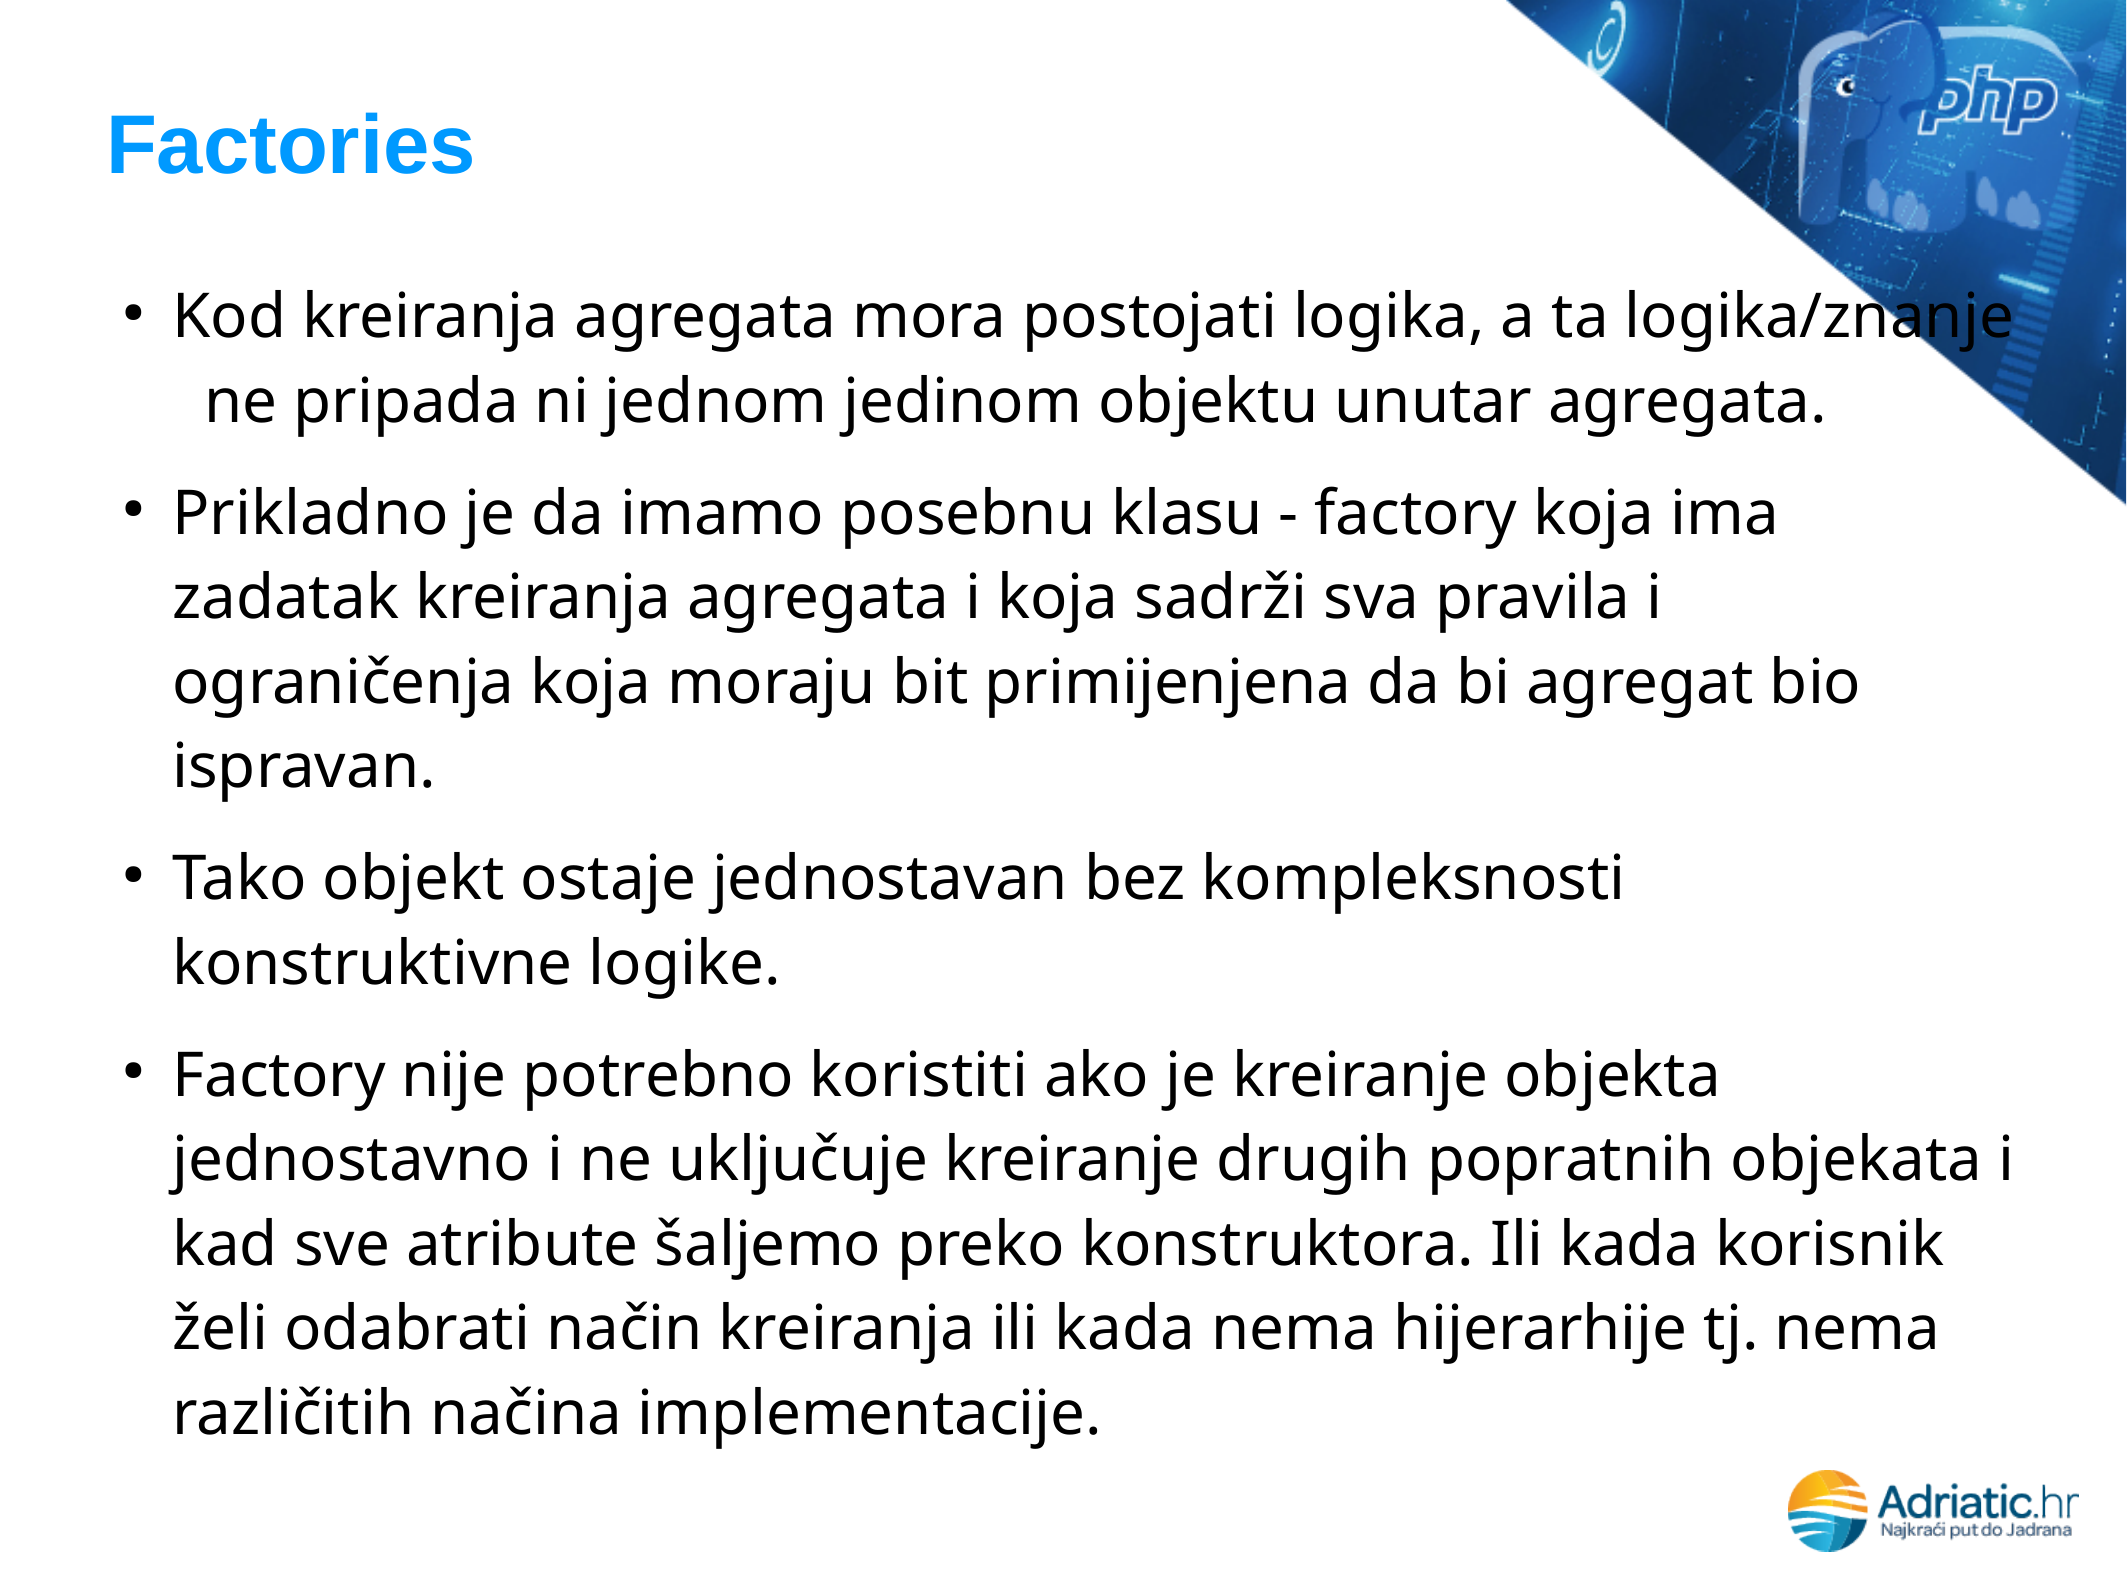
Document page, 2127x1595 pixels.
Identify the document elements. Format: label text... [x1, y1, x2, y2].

picture [1788, 1470, 2079, 1552]
title Factories [106, 70, 1630, 219]
picture [1505, 0, 2127, 625]
list Kod kreiranja agregata mora postojati logika, a ta logika/znanje ne pripada ni jednom jedinom objektu unutar agregata. Prikladno je da imamo posebnu klasu - factory koja ima zadatak kreiranja agregata i koja sadrži sva pravila i ograničenja koja moraju bit primijenjena da bi agregat bio ispravan. Tako objekt ostaje jednostavan bez kompleksnosti konstruktivne logike. Factory nije potrebno koristiti ako je kreiranje objekta jednostavno i ne uključuje kreiranje drugih popratnih objekata i kad sve atribute šaljemo preko konstruktora. Ili kada korisnik želi odabrati način kreiranja ili kada nema hijerarhije tj. nema različitih načina implementacije. [106, 271, 2020, 1453]
